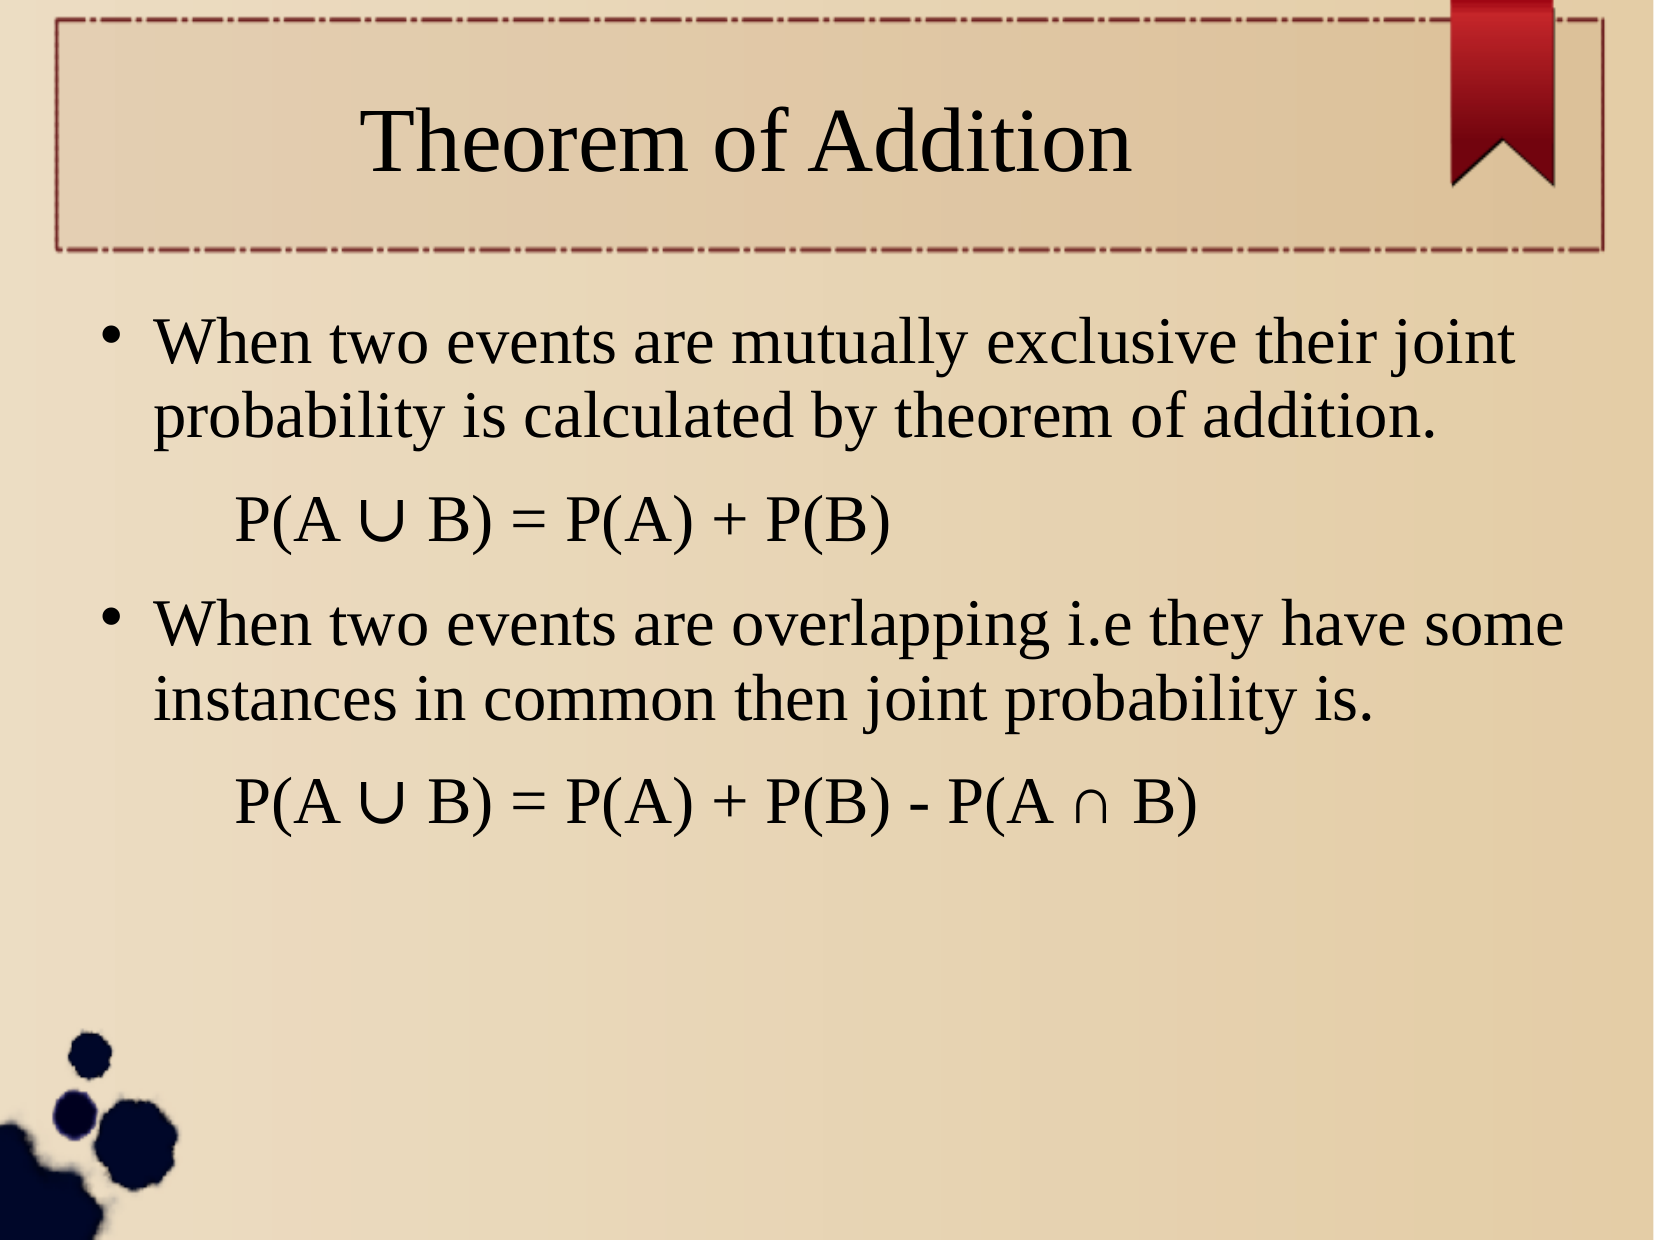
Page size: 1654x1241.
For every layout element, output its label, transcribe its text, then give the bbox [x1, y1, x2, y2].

picture [0, 0, 1654, 1240]
list When two events are mutually exclusive their joint probability is calculated by theorem of addition. P(A ∪ B) = P(A) + P(B) When two events are overlapping i.e they have some instances in common then joint probability is. P(A ∪ B) = P(A) + P(B) - P(A ∩ B) [82, 299, 1571, 1019]
title Theorem of Addition [82, 47, 1412, 229]
